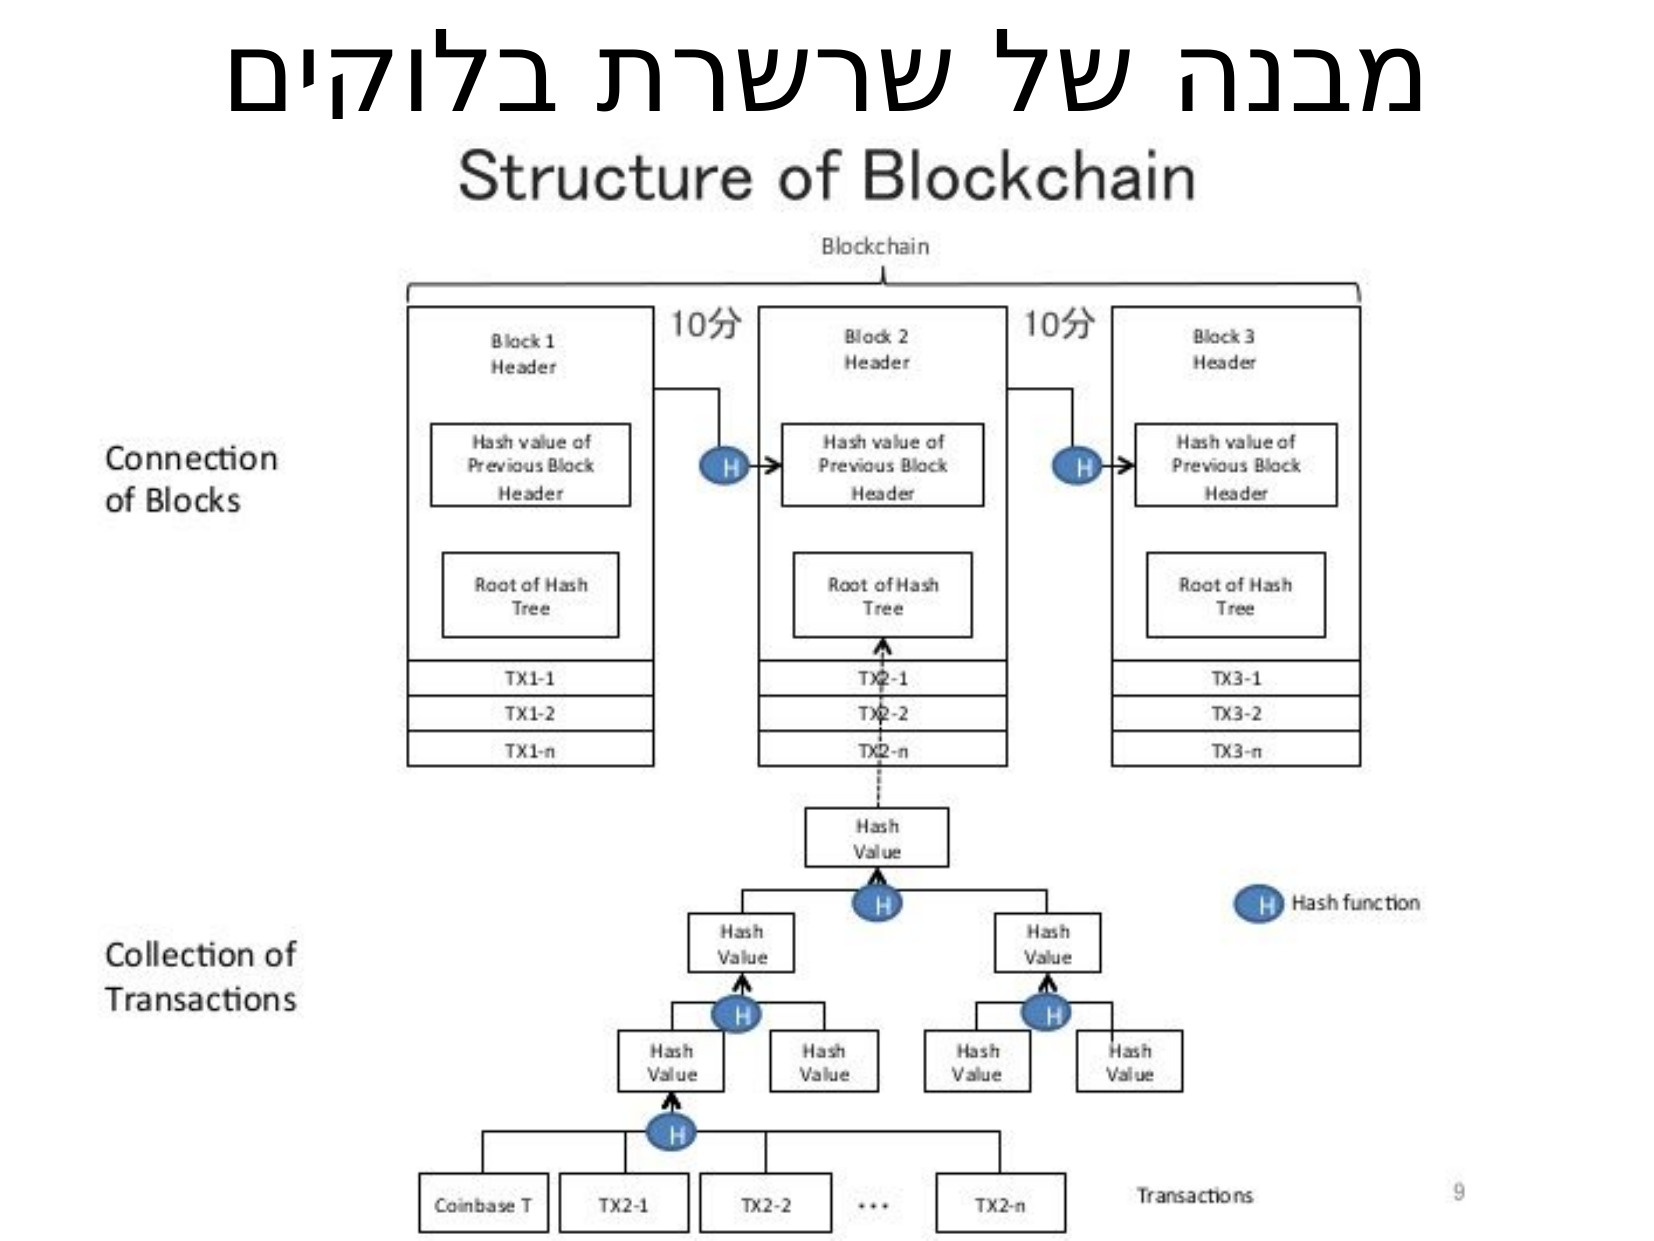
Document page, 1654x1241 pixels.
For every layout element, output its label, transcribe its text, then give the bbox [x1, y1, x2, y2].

text_box מבנה של שרשרת בלוקים [0, 0, 1654, 146]
picture [61, 119, 1554, 1241]
